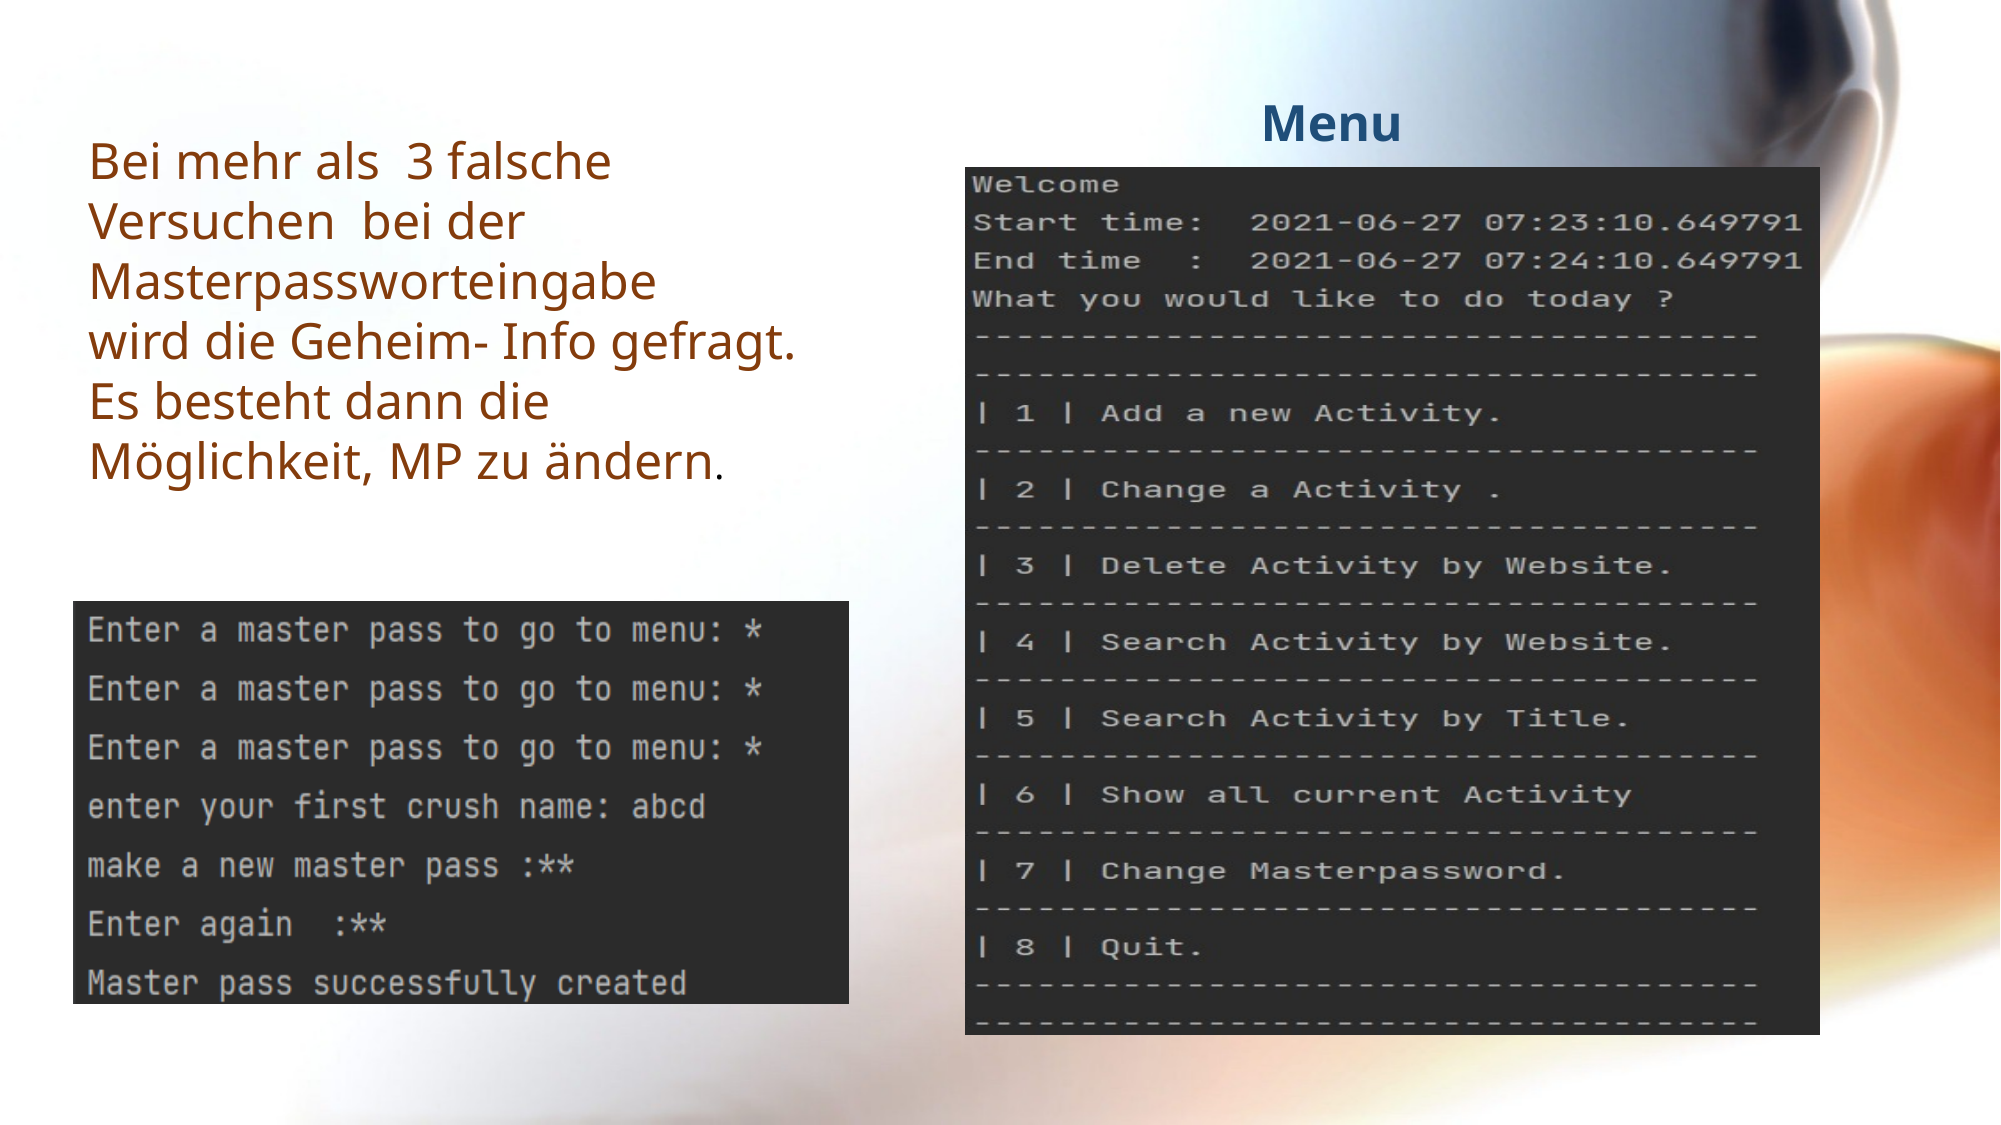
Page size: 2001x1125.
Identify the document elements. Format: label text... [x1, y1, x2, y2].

picture [965, 167, 1820, 1035]
text_box Bei mehr als 3 falsche Versuchen bei der Masterpassworteingabe wird die Geheim- Info gefragt. Es besteht dann die Möglichkeit, MP zu ändern. [73, 121, 835, 561]
picture [73, 601, 849, 1004]
text_box Menu [1245, 83, 1448, 160]
